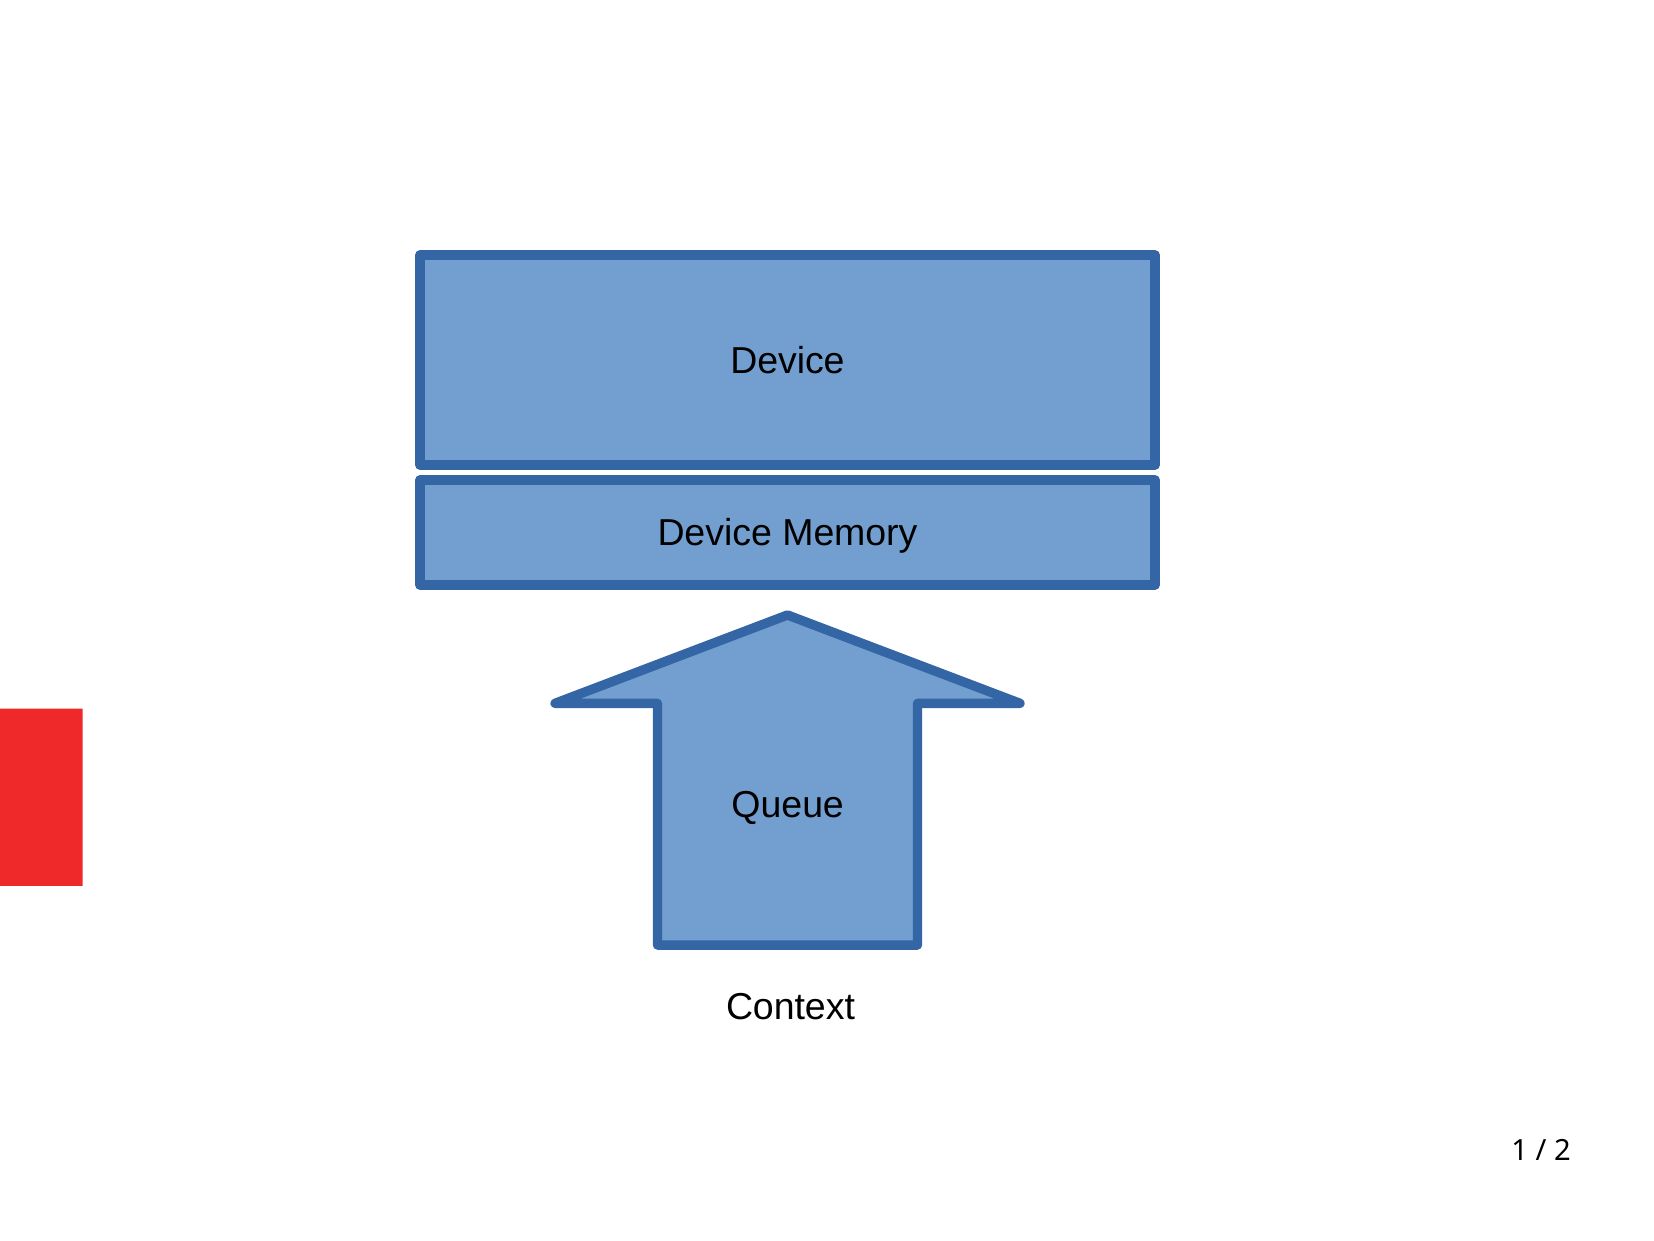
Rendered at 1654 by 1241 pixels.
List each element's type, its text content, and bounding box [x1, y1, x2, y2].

text_box Queue [555, 615, 1021, 946]
text_box Device Memory [420, 480, 1156, 586]
text_box Context [711, 978, 871, 1036]
text_box Device [420, 255, 1156, 466]
